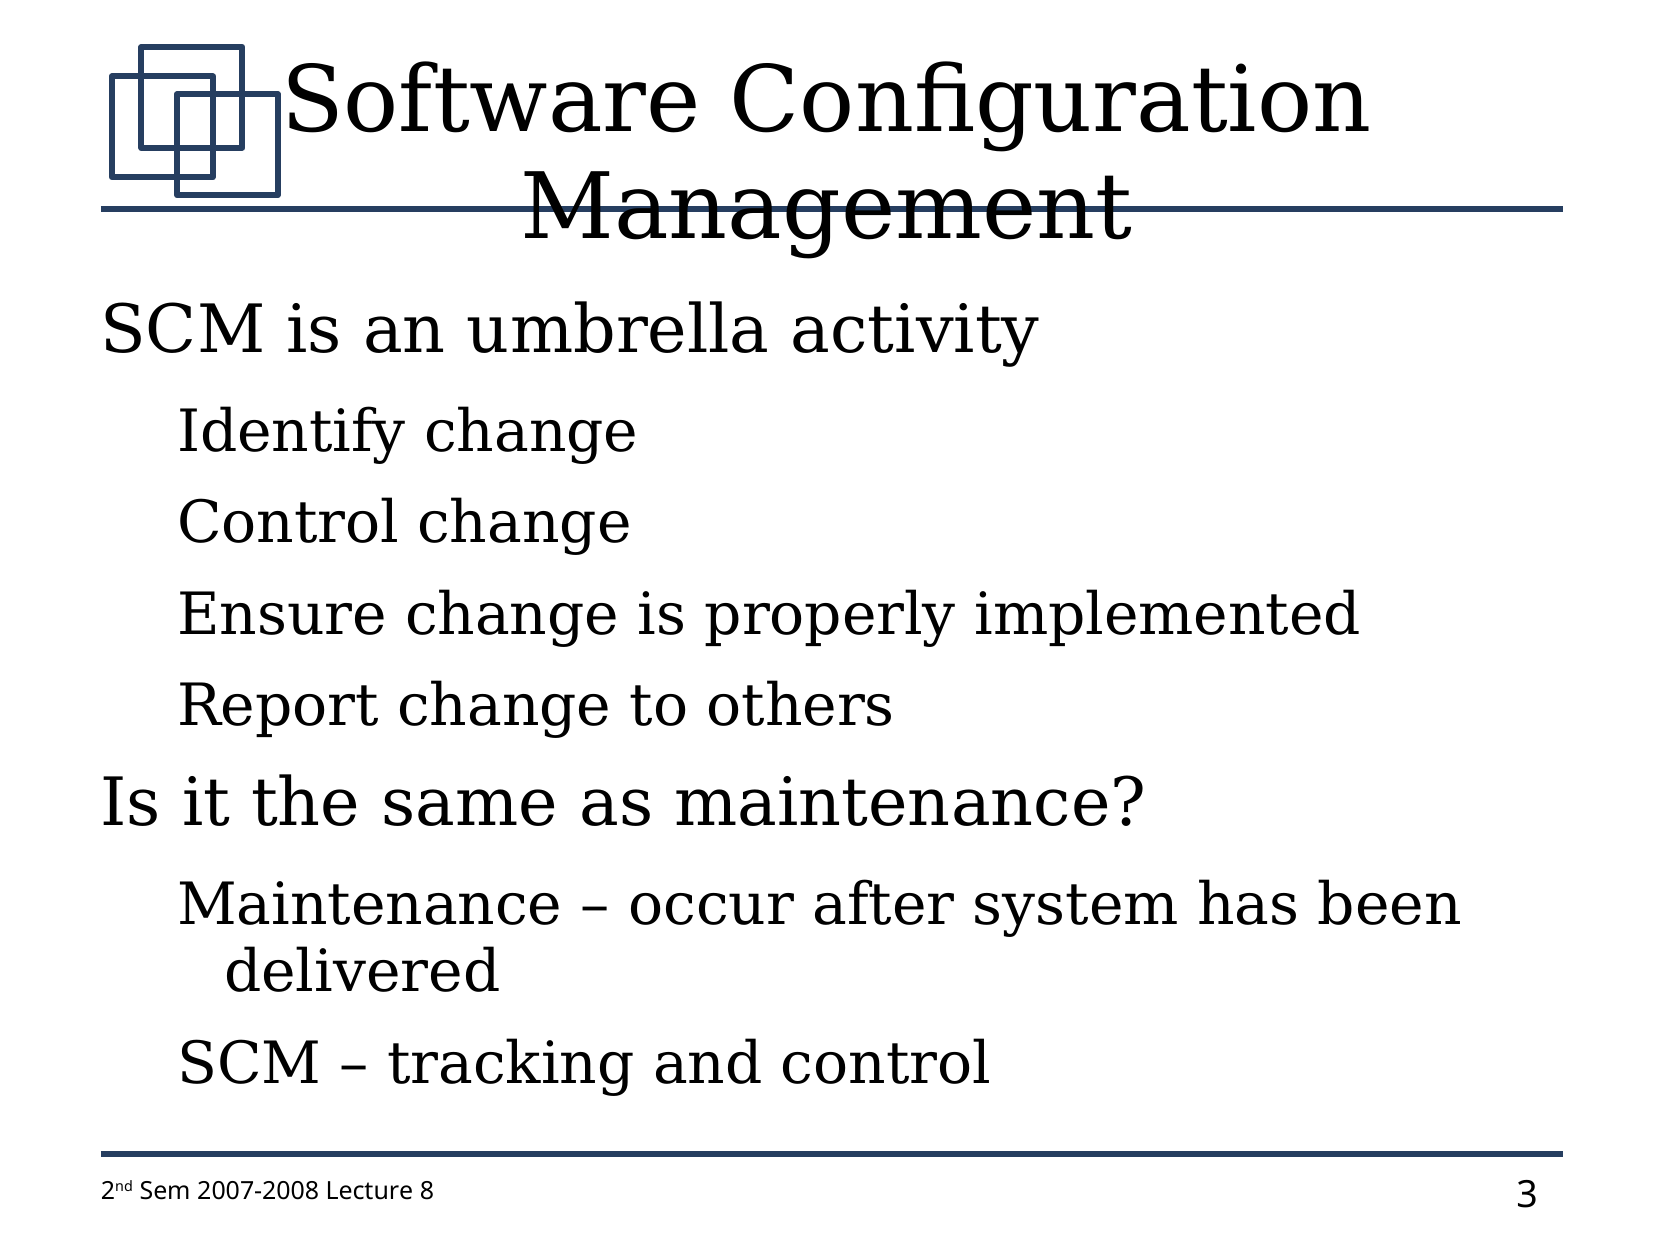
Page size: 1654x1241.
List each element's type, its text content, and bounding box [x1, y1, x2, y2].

list SCM is an umbrella activity Identify change Control change Ensure change is properly implemented Report change to others Is it the same as maintenance? Maintenance – occur after system has been delivered SCM – tracking and control [82, 290, 1571, 1109]
title Software Configuration Management [82, 45, 1571, 261]
